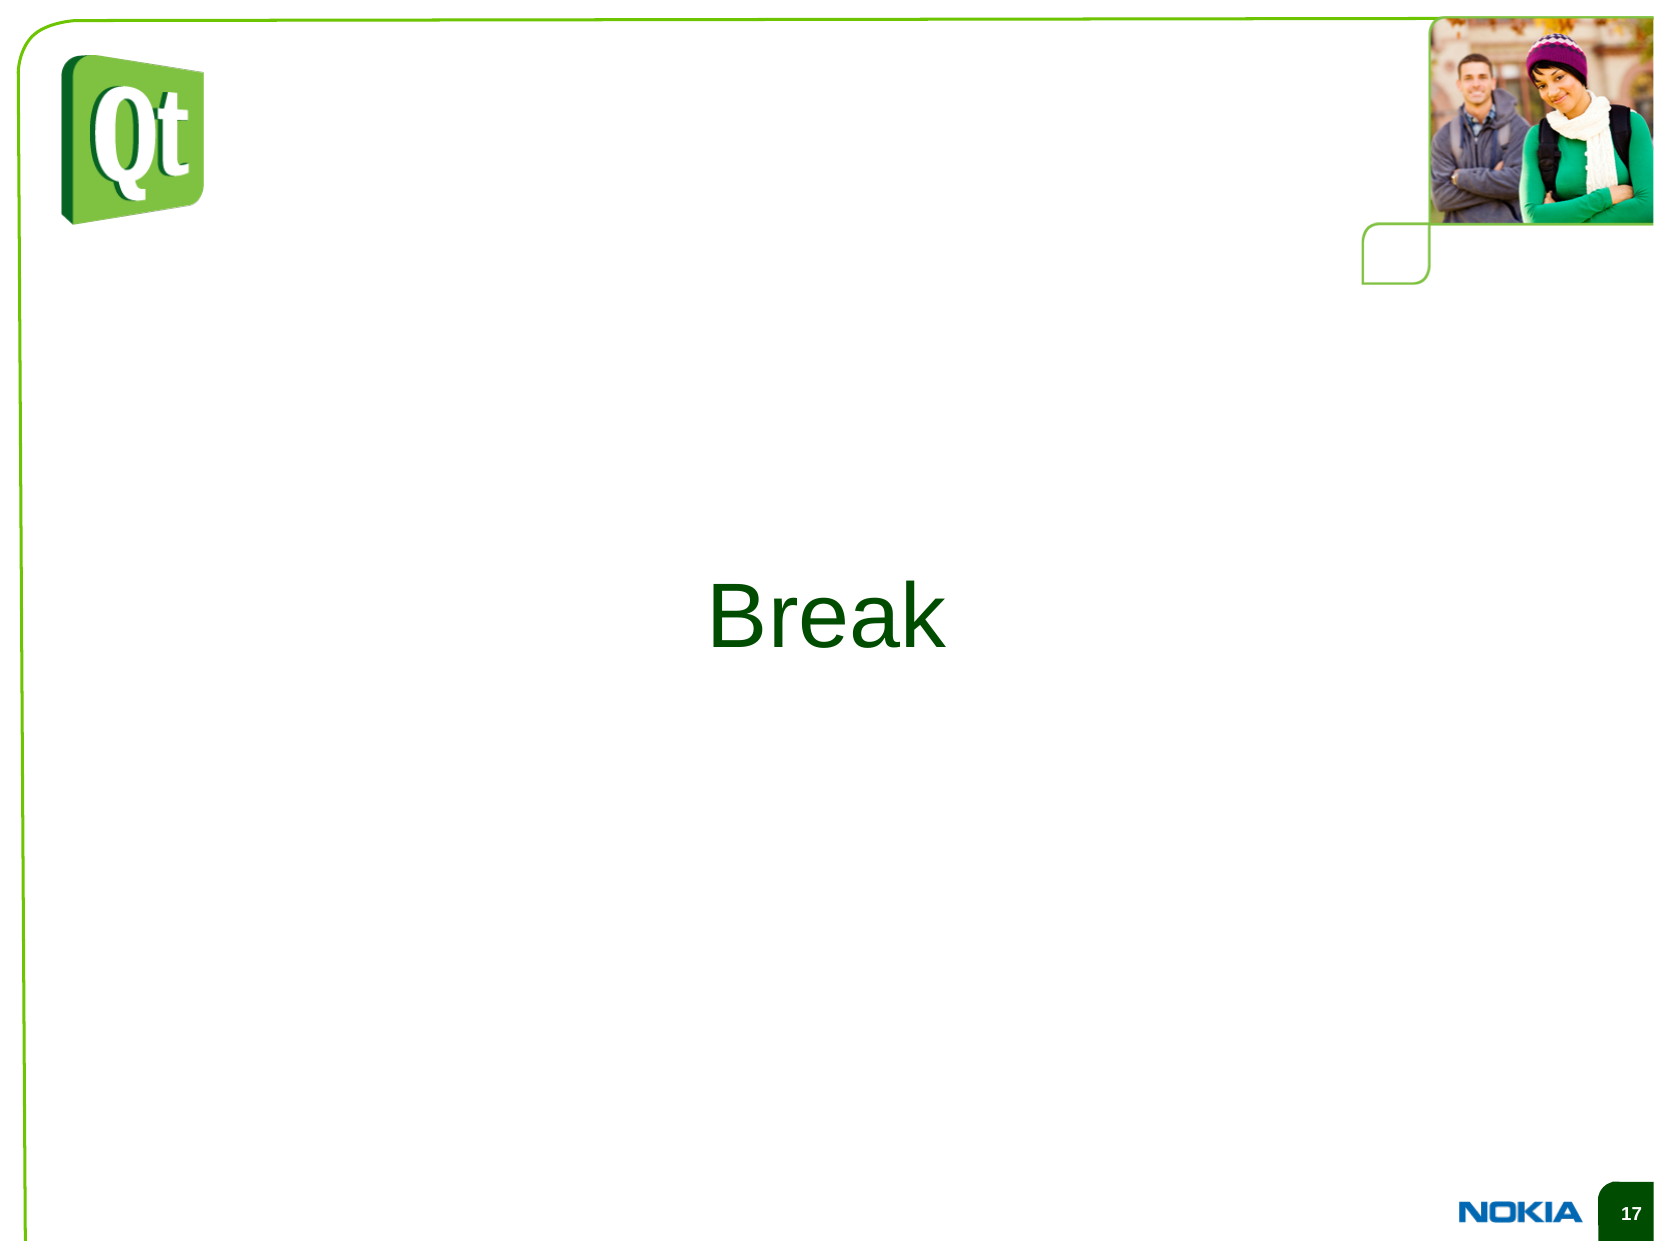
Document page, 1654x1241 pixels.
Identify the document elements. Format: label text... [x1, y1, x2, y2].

picture [1361, 16, 1654, 286]
title Break [82, 49, 1571, 1182]
picture [1459, 1201, 1583, 1223]
picture [61, 55, 82, 225]
